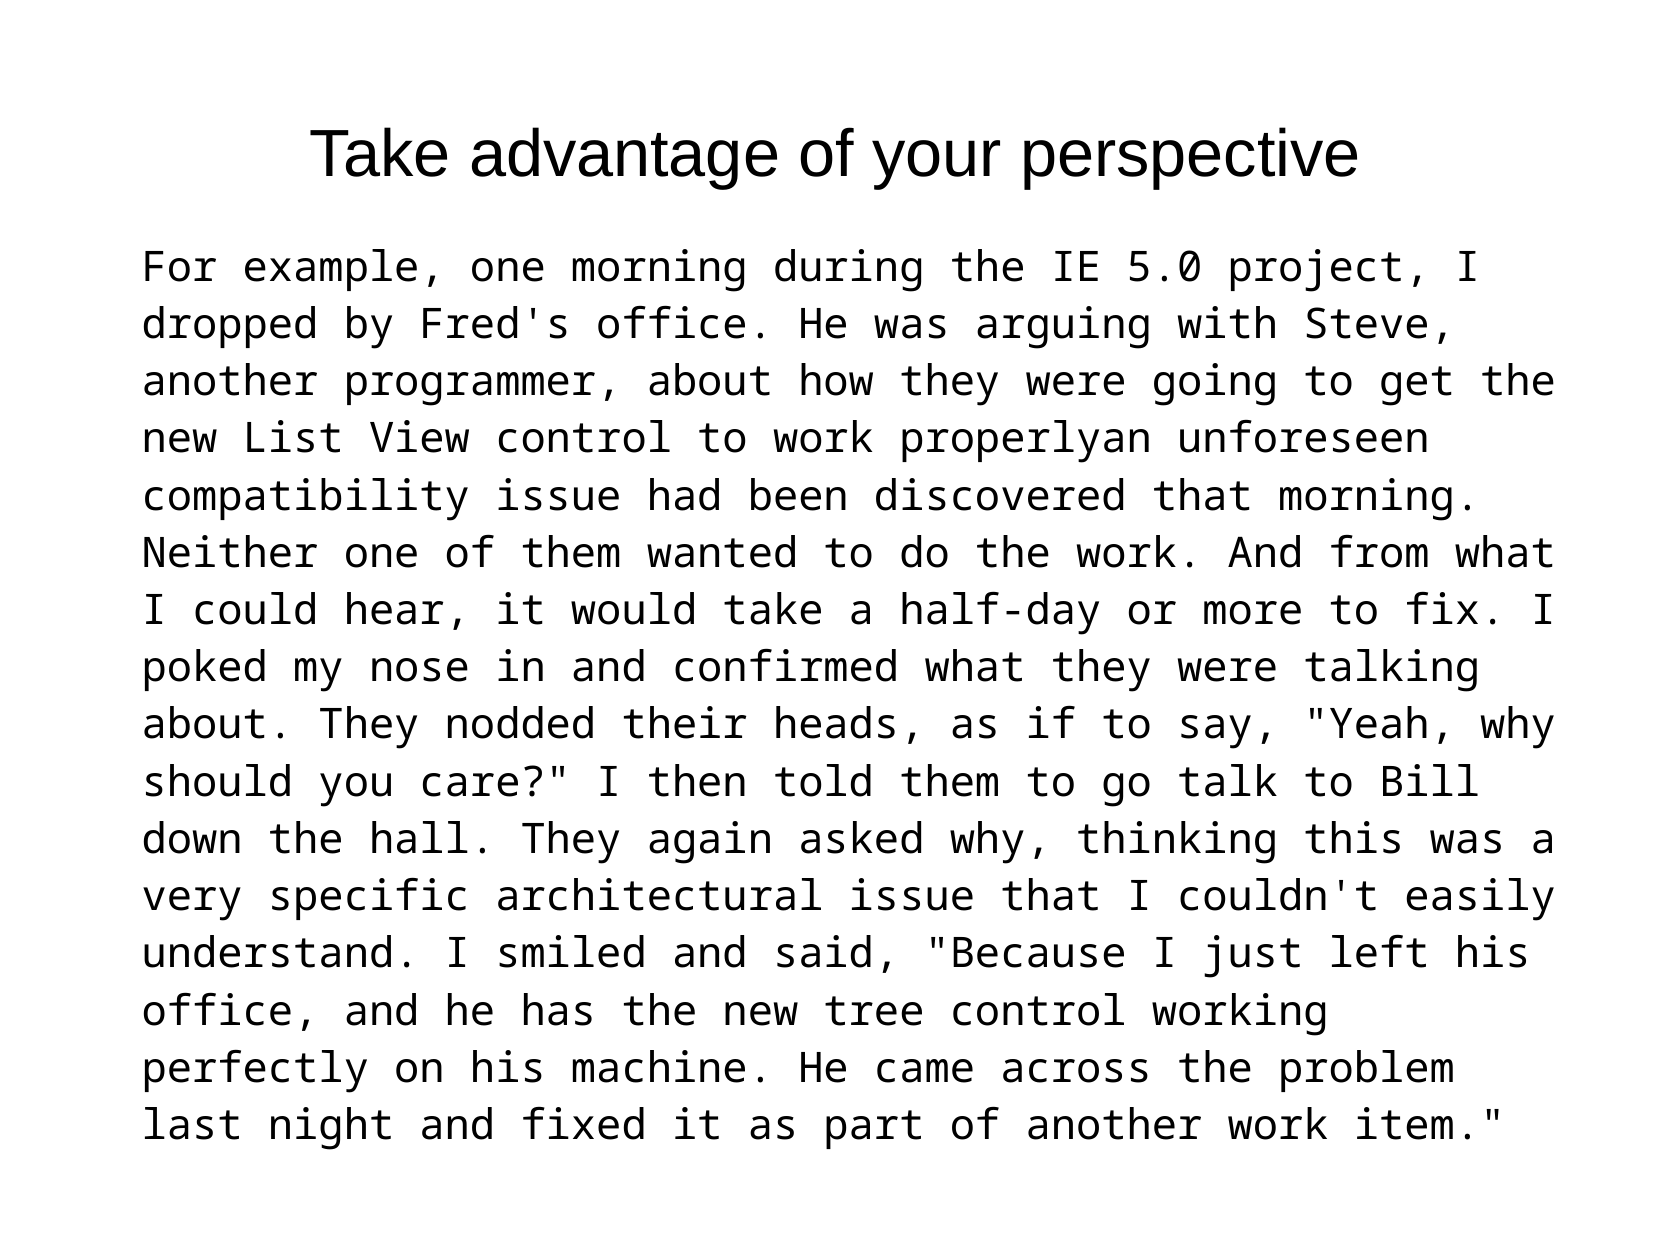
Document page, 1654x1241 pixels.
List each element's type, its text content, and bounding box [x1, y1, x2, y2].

title Take advantage of your perspective [82, 49, 1571, 236]
list For example, one morning during the IE 5.0 project, I dropped by Fred's office. He was arguing with Steve, another programmer, about how they were going to get the new List View control to work properlyan unforeseen compatibility issue had been discovered that morning. Neither one of them wanted to do the work. And from what I could hear, it would take a half-day or more to fix. I poked my nose in and confirmed what they were talking about. They nodded their heads, as if to say, "Yeah, why should you care?" I then told them to go talk to Bill down the hall. They again asked why, thinking this was a very specific architectural issue that I couldn't easily understand. I smiled and said, "Because I just left his office, and he has the new tree control working perfectly on his machine. He came across the problem last night and fixed it as part of another work item." [82, 236, 1571, 1182]
